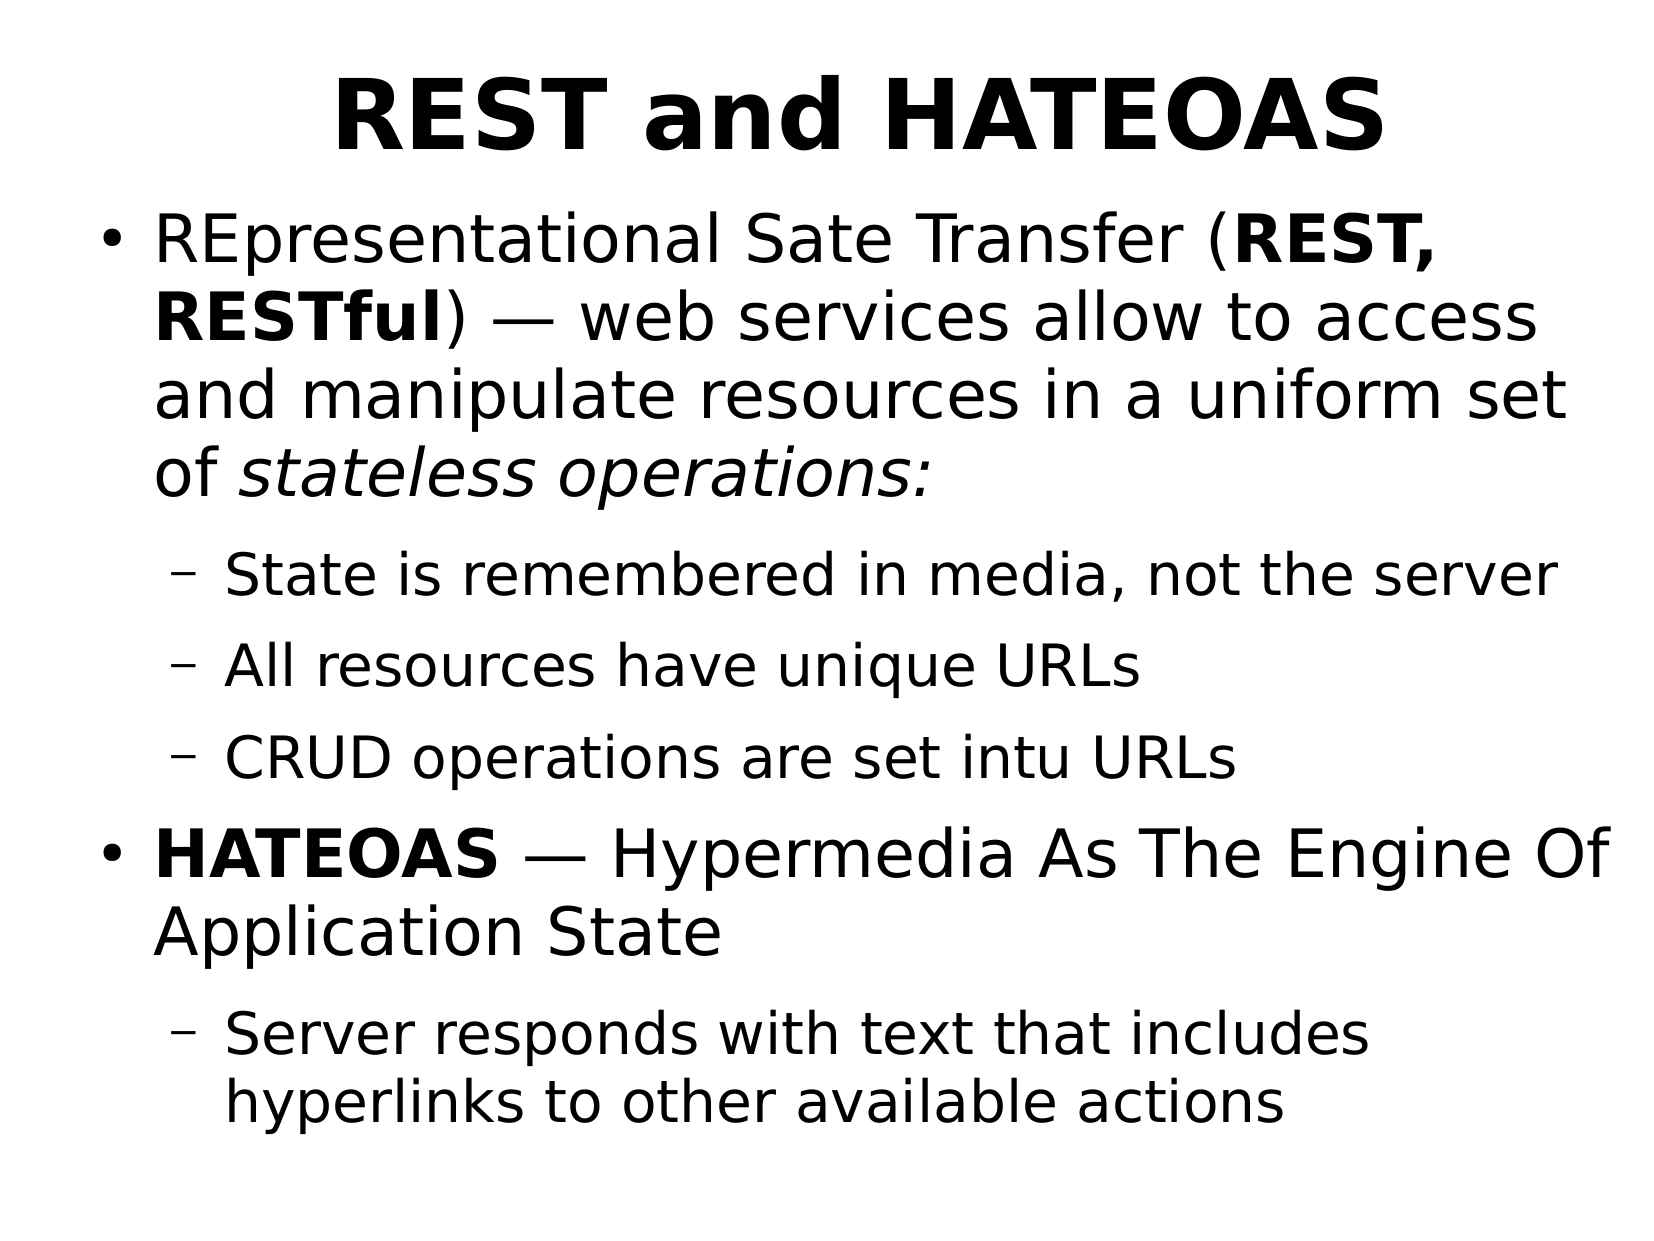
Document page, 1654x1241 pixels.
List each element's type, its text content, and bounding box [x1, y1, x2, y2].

title REST and HATEOAS [82, 57, 1638, 175]
list REpresentational Sate Transfer (REST, RESTful) — web services allow to access and manipulate resources in a uniform set of stateless operations: State is remembered in media, not the server All resources have unique URLs CRUD operations are set intu URLs HATEOAS — Hypermedia As The Engine Of Application State Server responds with text that includes hyperlinks to other available actions [82, 200, 1621, 1217]
